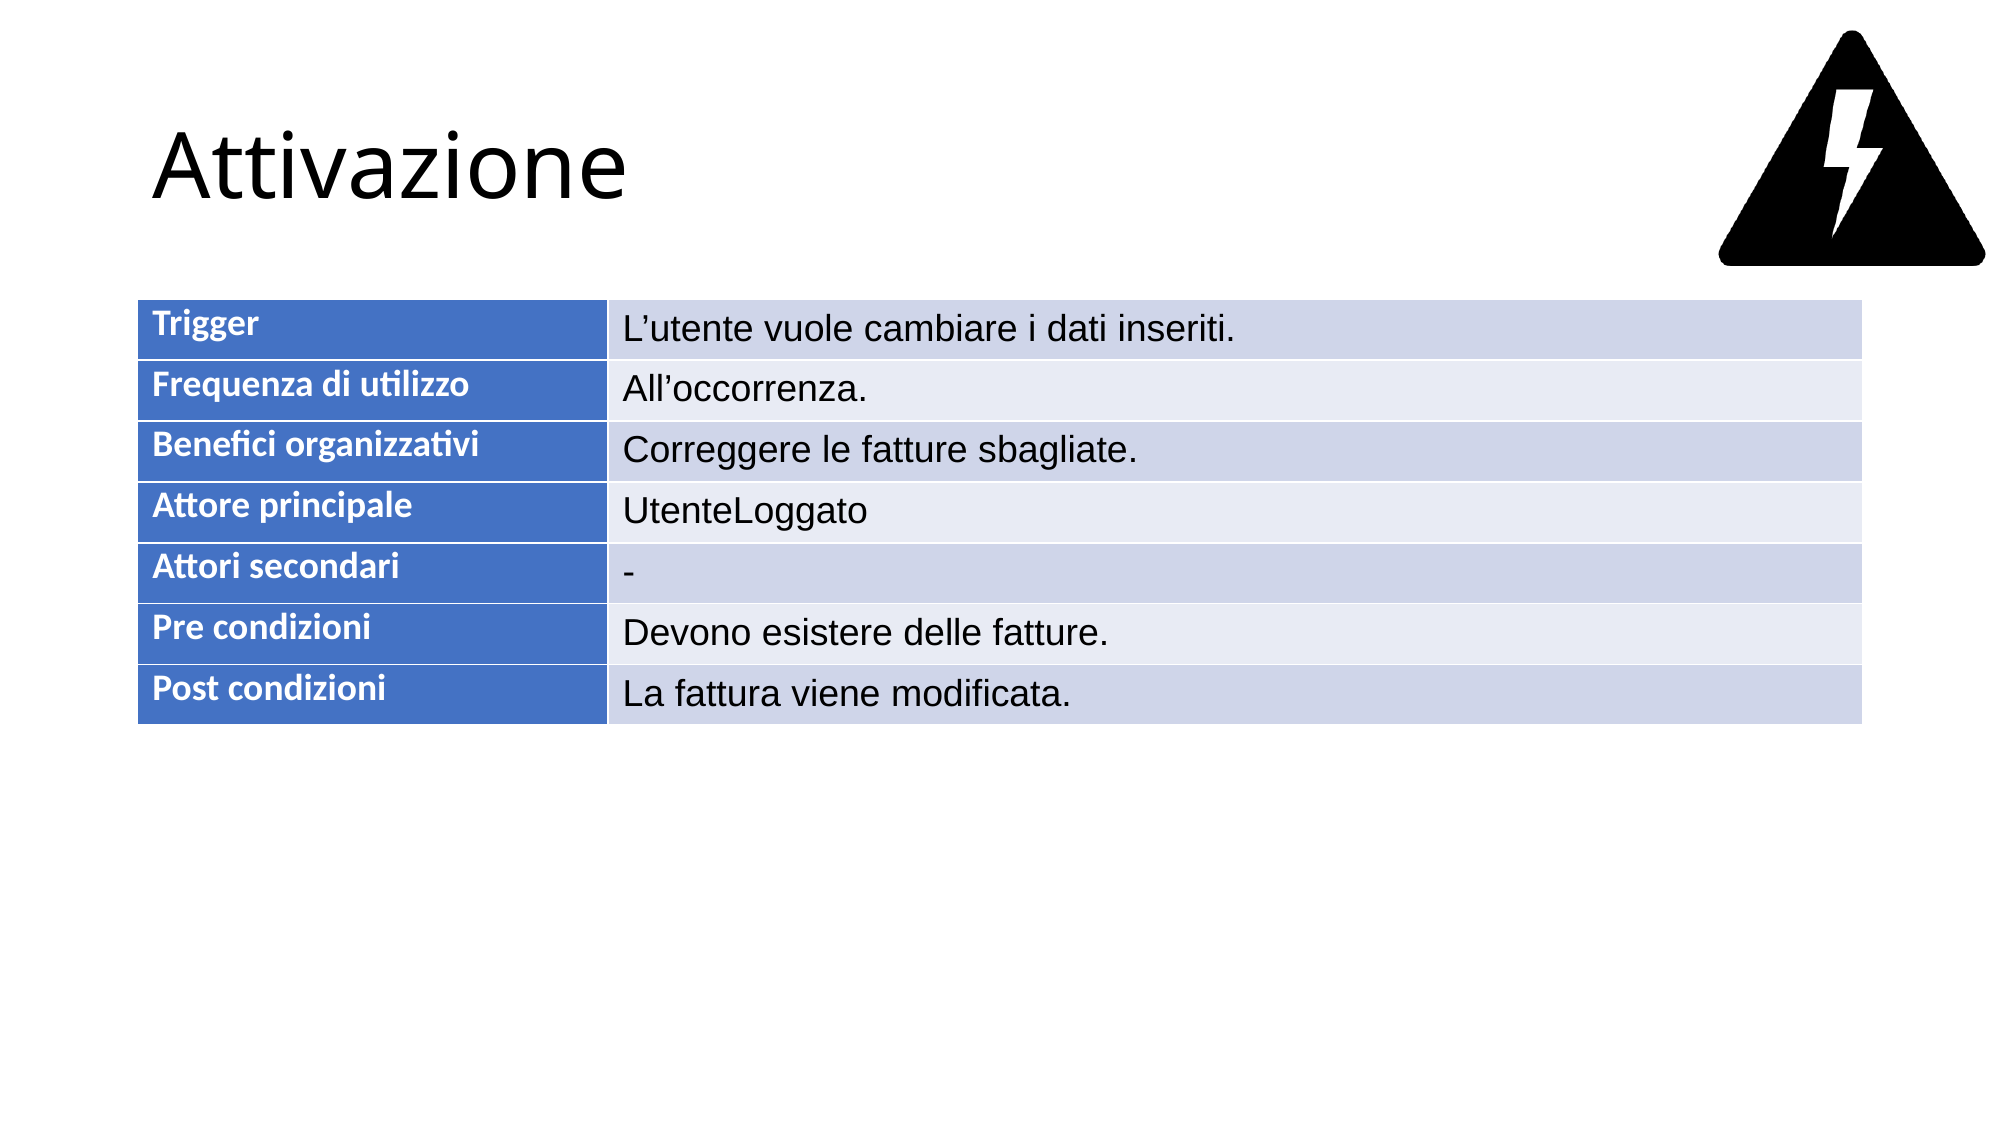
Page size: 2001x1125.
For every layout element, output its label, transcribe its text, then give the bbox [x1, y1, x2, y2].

table_cell Pre condizioni [138, 604, 607, 664]
table_cell Post condizioni [138, 665, 607, 724]
picture [1703, 0, 2000, 297]
title Attivazione [137, 59, 1703, 278]
table_cell Correggere le fatture sbagliate. [609, 422, 1862, 481]
table_cell La fattura viene modificata. [609, 665, 1862, 724]
table_cell Devono esistere delle fatture. [609, 604, 1862, 664]
table_cell Attori secondari [138, 544, 607, 603]
table_cell Benefici organizzativi [138, 422, 607, 481]
table_cell All’occorrenza. [609, 361, 1862, 420]
table_cell Attore principale [138, 483, 607, 542]
table_cell UtenteLoggato [609, 483, 1862, 542]
table_header L’utente vuole cambiare i dati inseriti. [609, 300, 1862, 359]
table_header Trigger [138, 300, 607, 359]
table_cell Frequenza di utilizzo [138, 361, 607, 420]
table_cell - [609, 544, 1862, 603]
